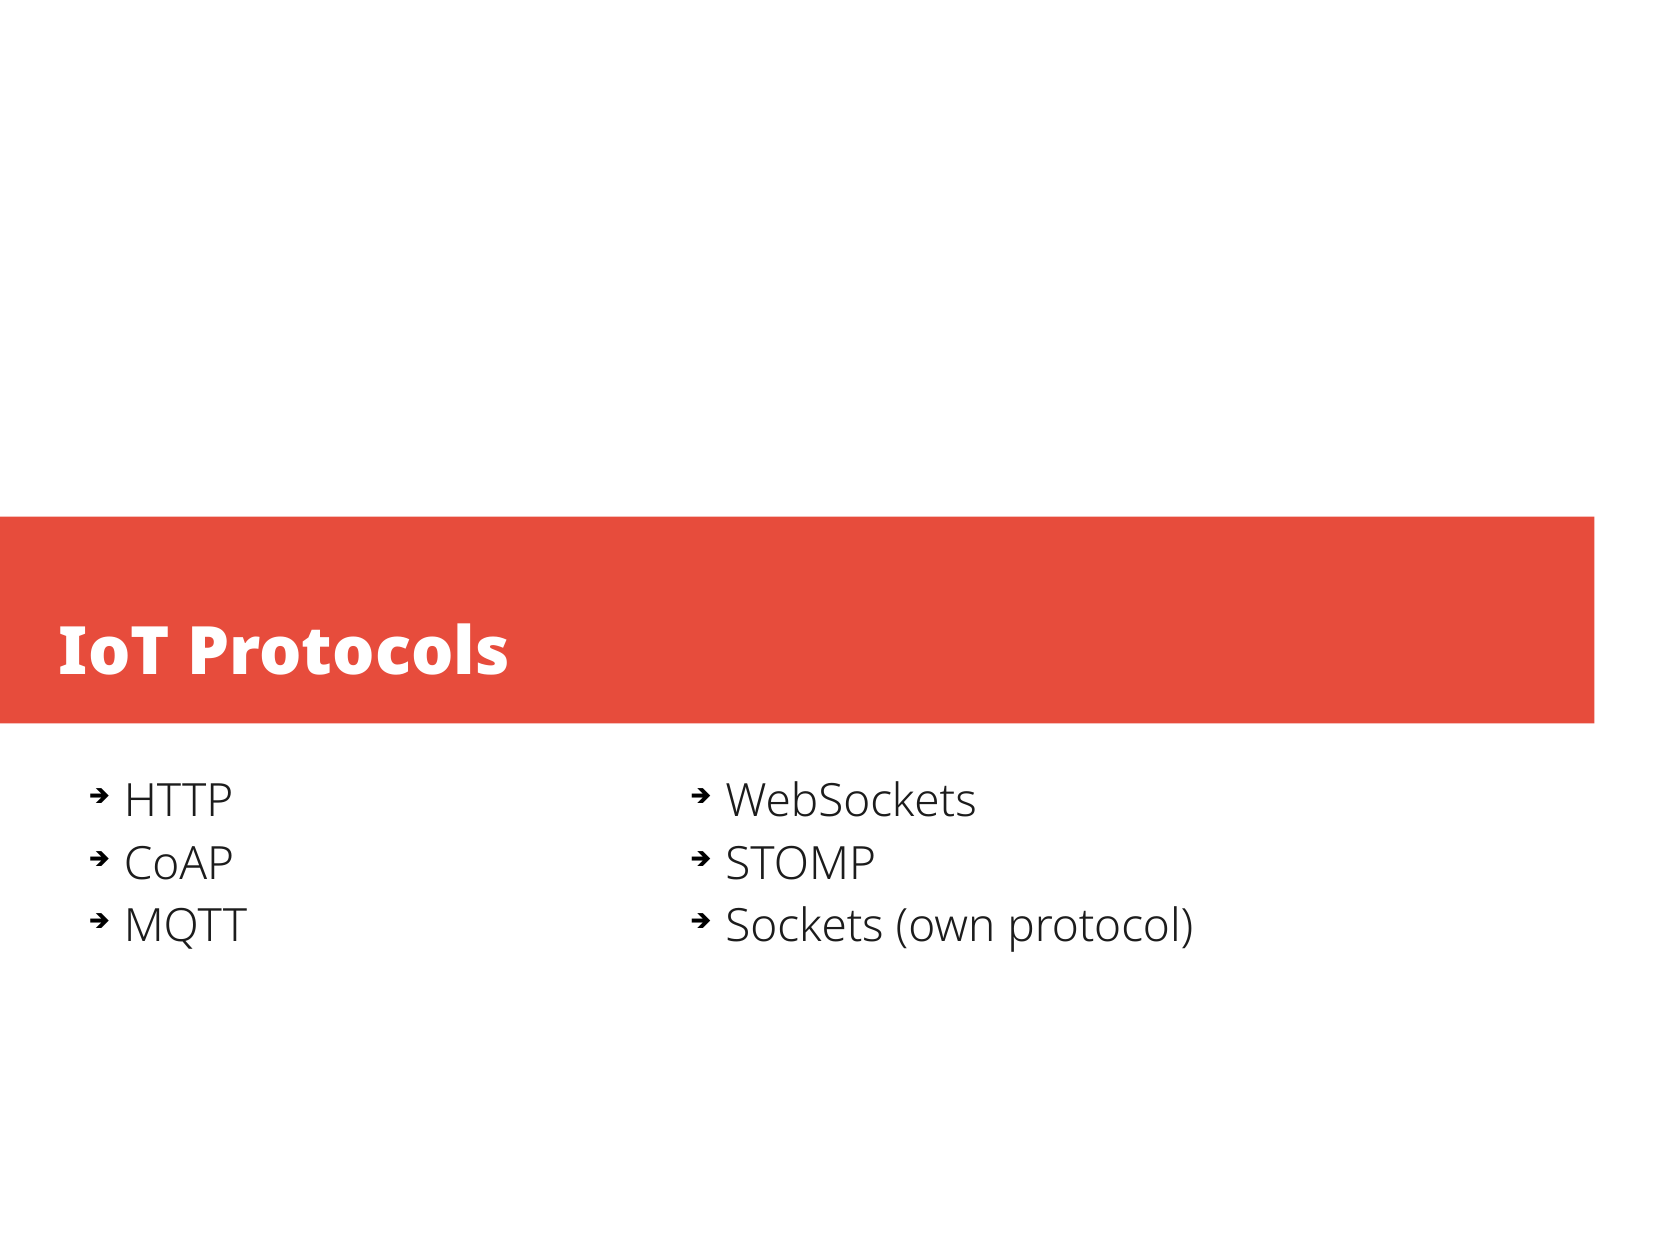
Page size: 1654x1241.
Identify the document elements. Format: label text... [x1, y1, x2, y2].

subtitle HTTP CoAP MQTT [88, 767, 690, 1182]
title IoT Protocols [59, 546, 1595, 694]
text_box WebSockets STOMP Sockets (own protocol) [690, 767, 1292, 1182]
